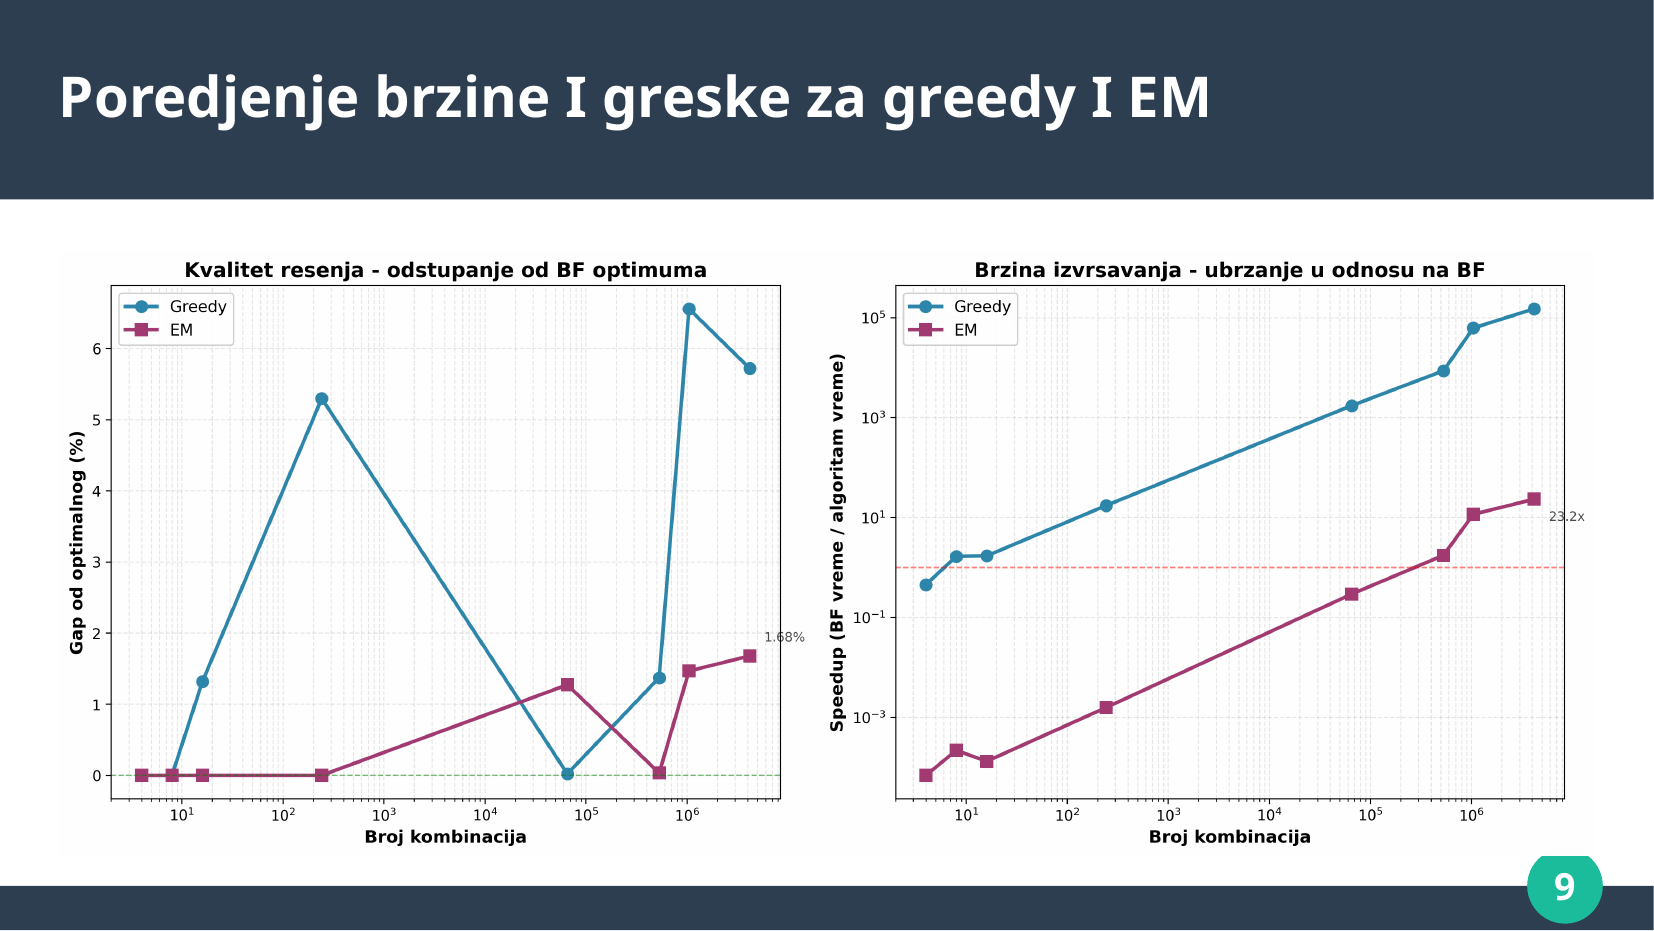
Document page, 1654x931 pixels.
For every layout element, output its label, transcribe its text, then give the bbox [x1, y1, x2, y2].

title Poredjenje brzine I greske za greedy I EM [59, 37, 1595, 155]
picture [59, 251, 1595, 856]
